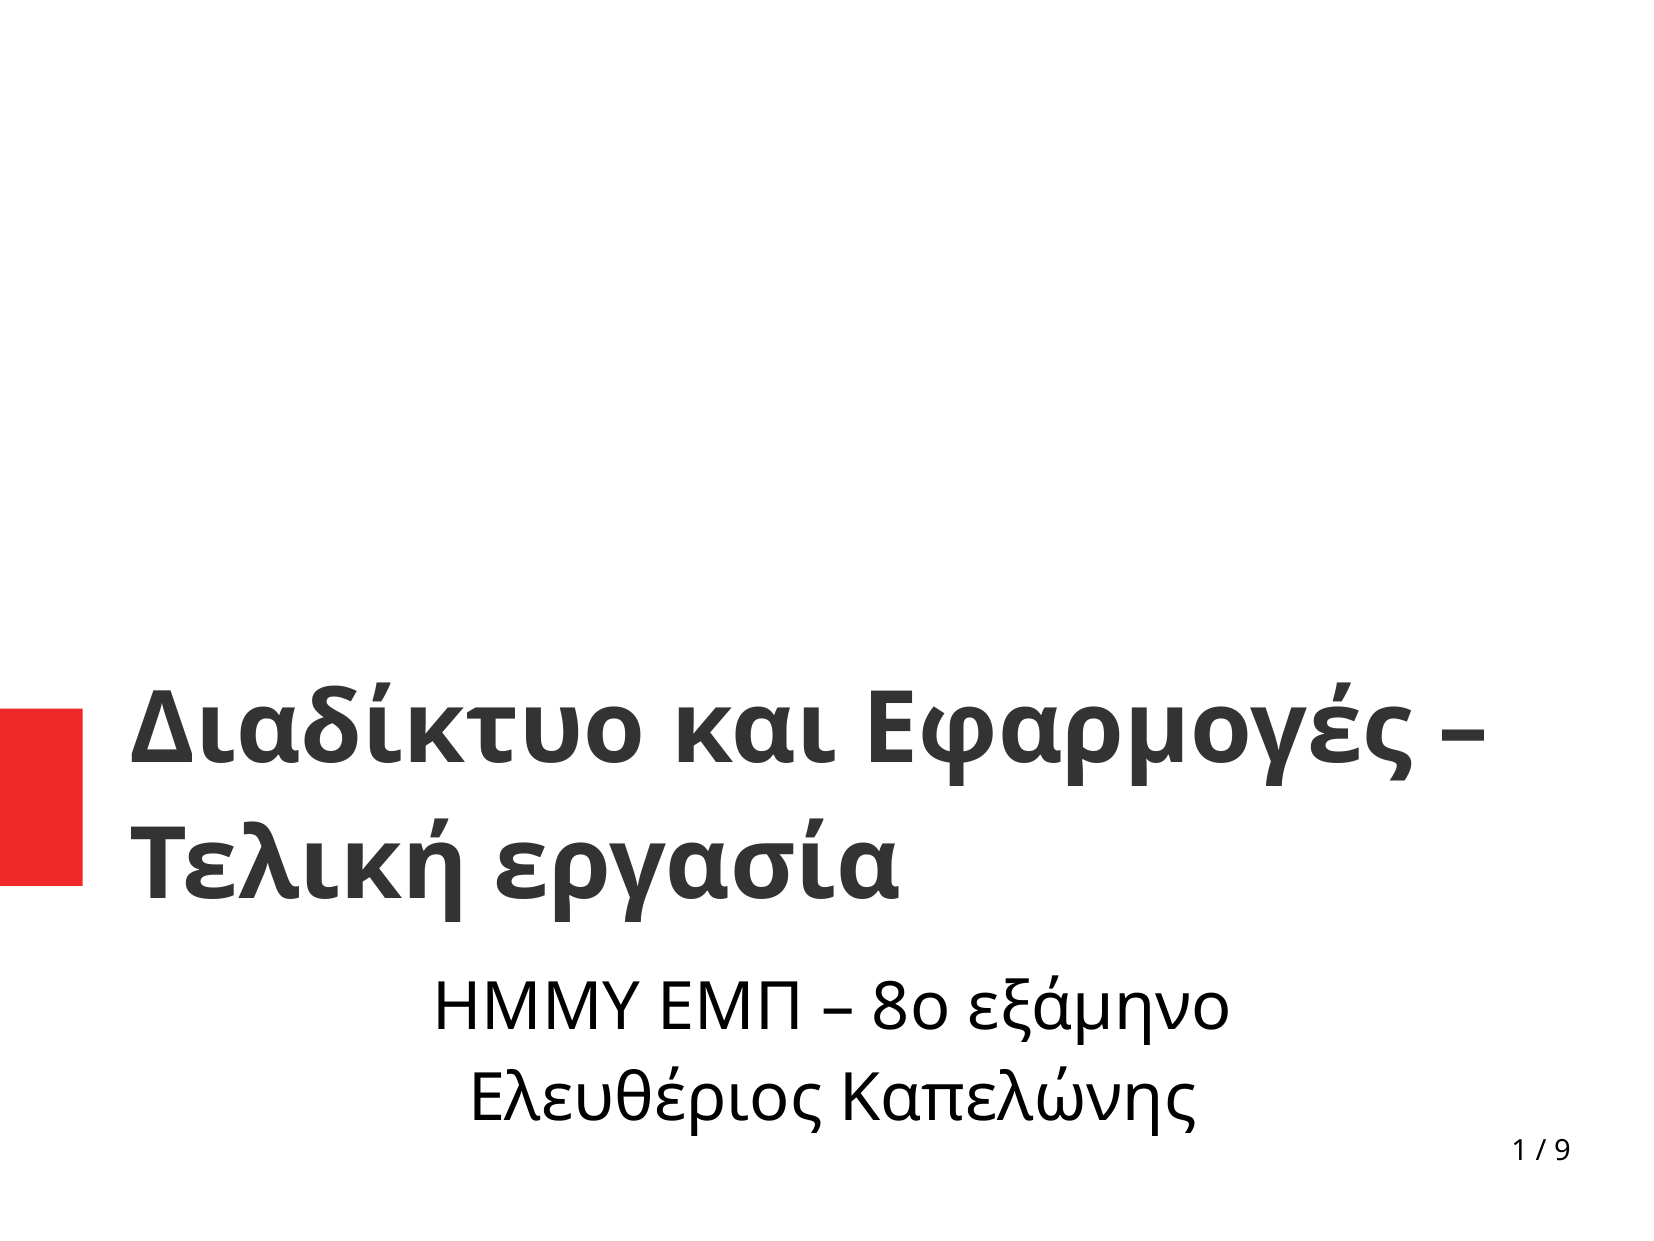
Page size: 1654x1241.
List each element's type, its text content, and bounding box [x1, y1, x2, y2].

title Διαδίκτυο και Εφαρμογές – Τελική εργασία [129, 616, 1536, 966]
subtitle ΗΜΜΥ ΕΜΠ – 8ο εξάμηνο Ελευθέριος Καπελώνης [129, 968, 1536, 1130]
